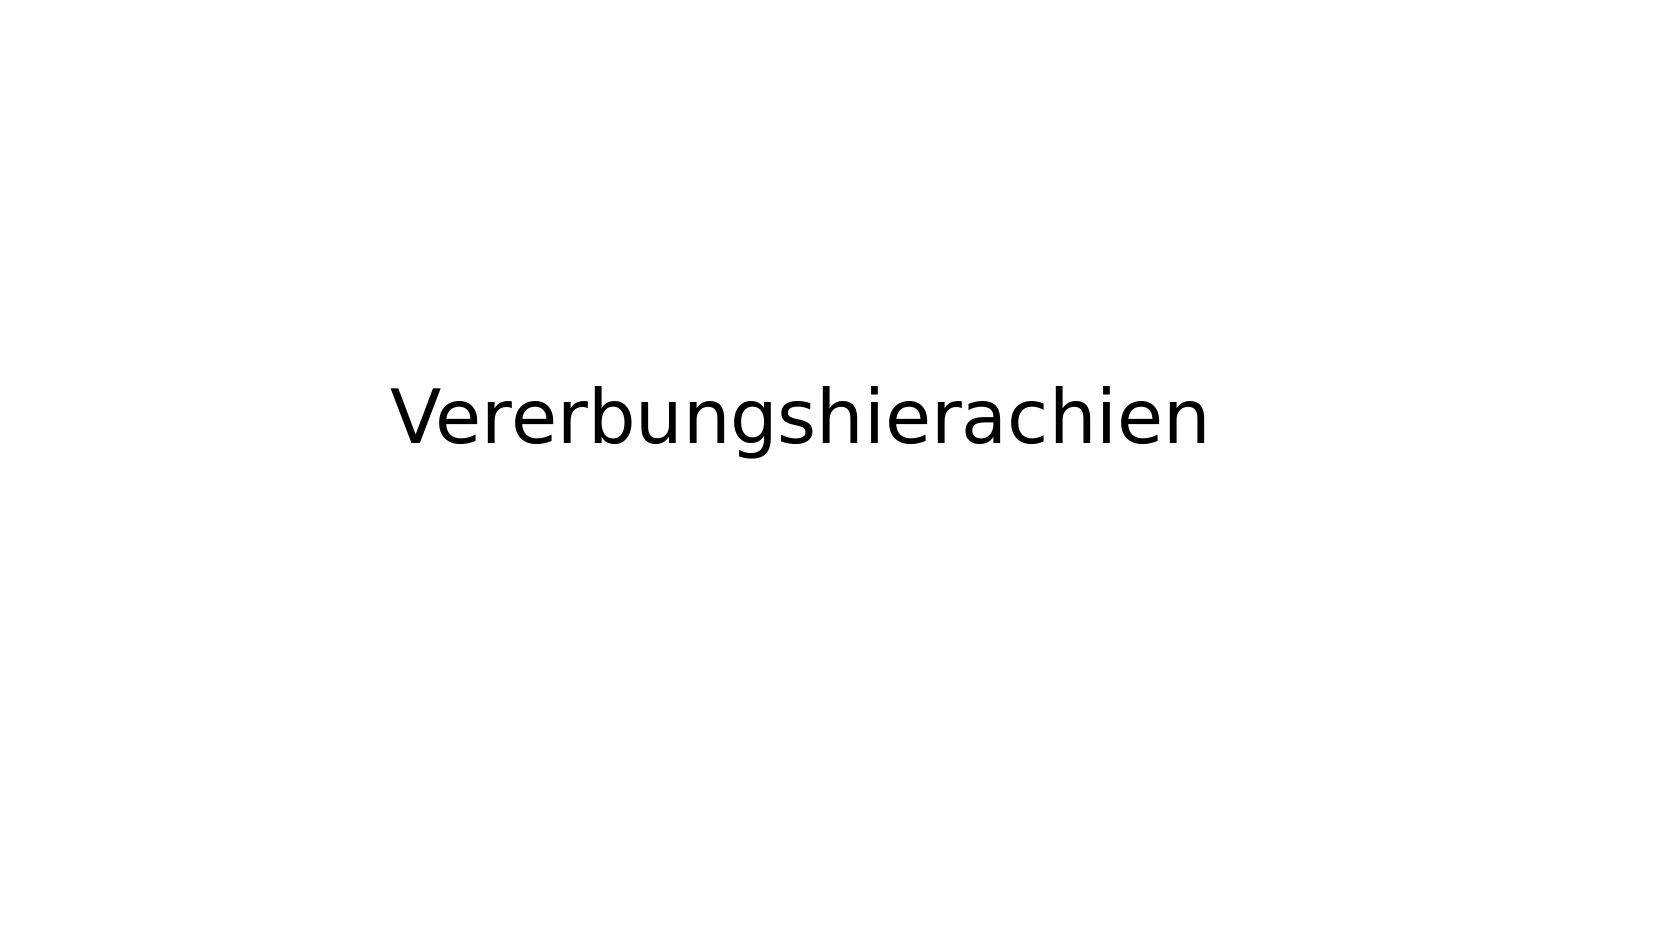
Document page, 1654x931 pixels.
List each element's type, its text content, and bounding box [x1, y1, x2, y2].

title Vererbungshierachien [56, 339, 1546, 496]
